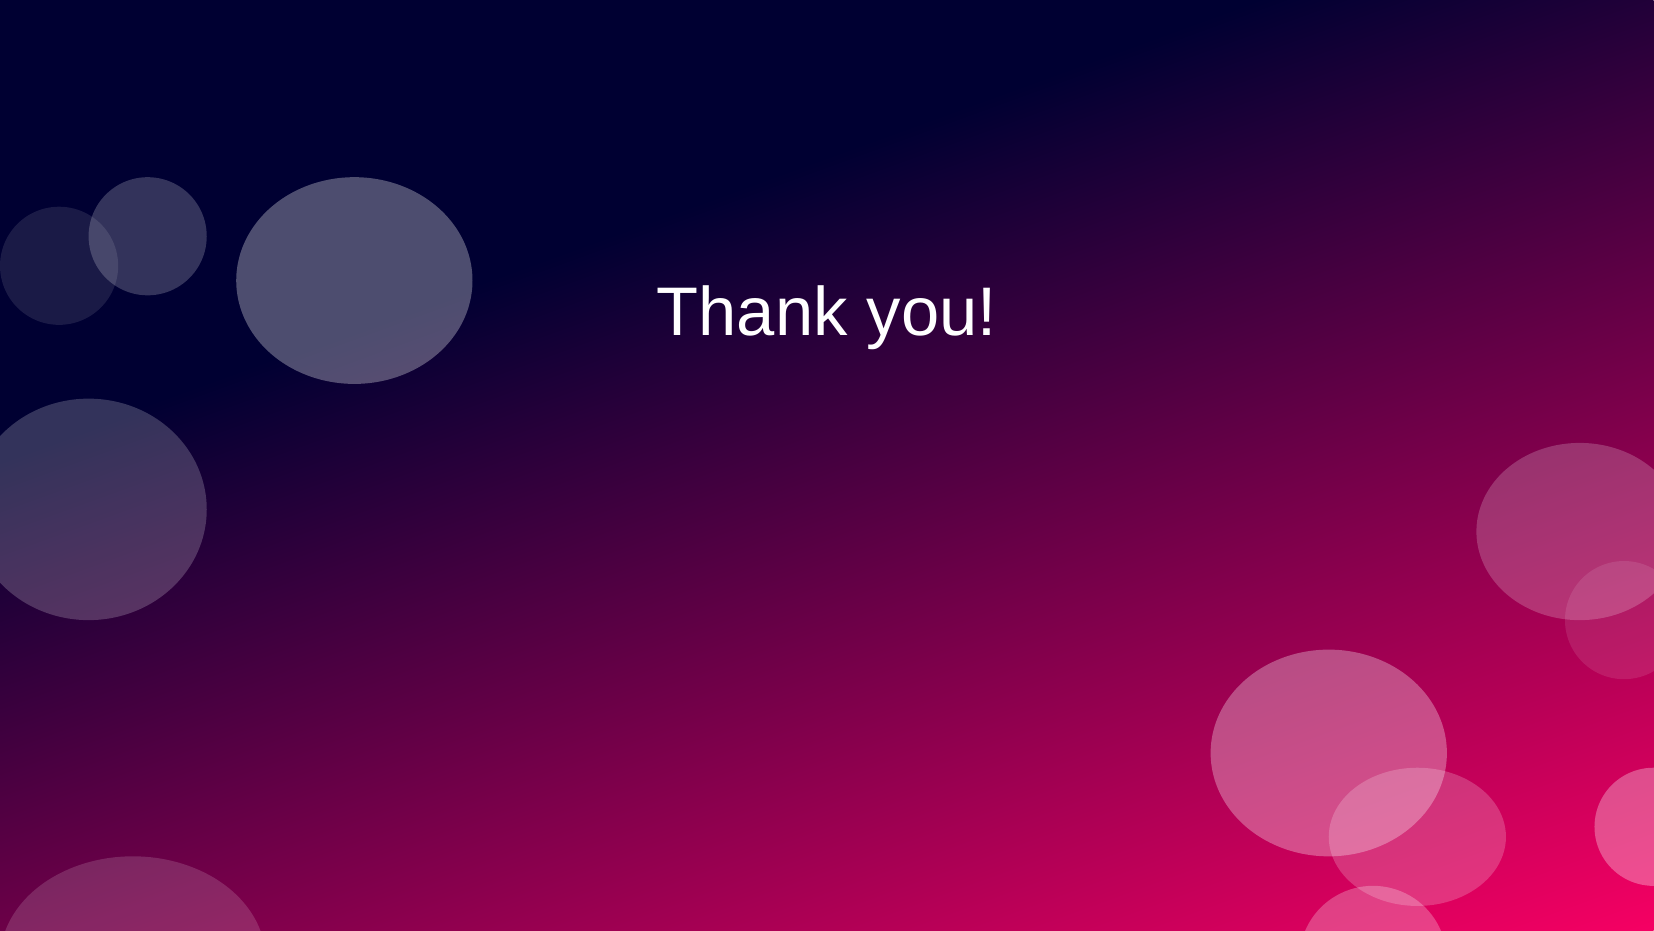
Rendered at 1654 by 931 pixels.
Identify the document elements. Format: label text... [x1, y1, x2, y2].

title Thank you! [82, 234, 1571, 390]
